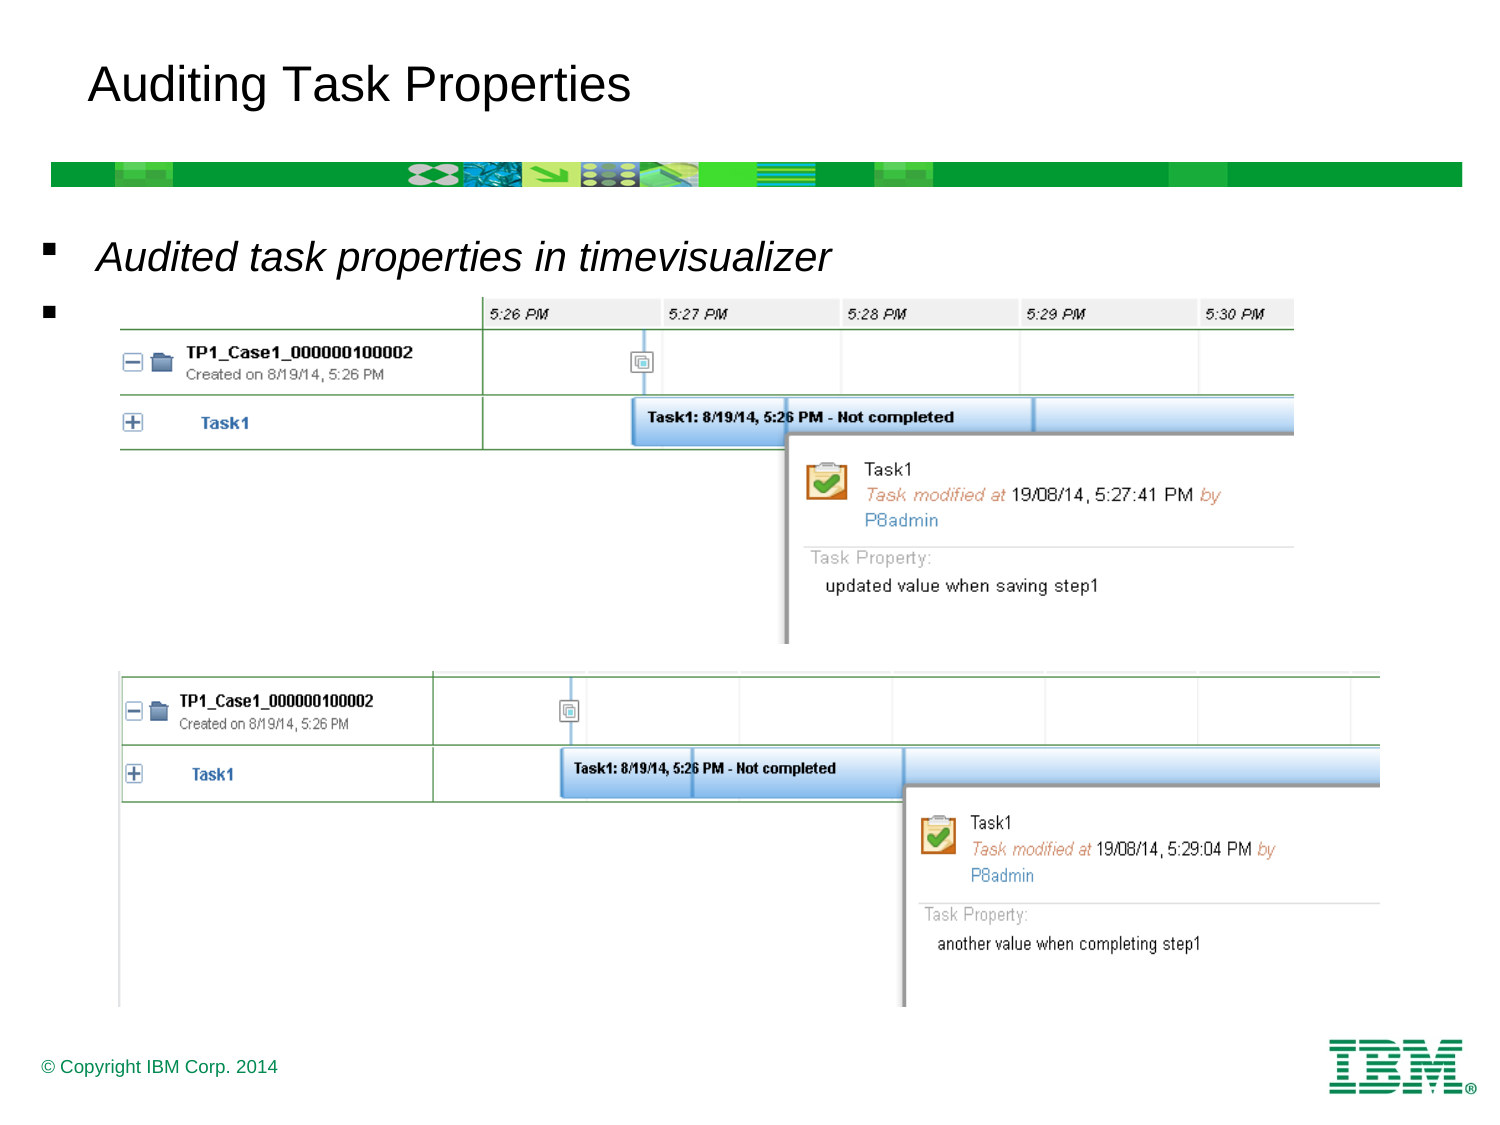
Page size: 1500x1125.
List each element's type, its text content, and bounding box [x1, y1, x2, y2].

picture [1327, 1037, 1479, 1096]
list Audited task properties in timevisualizer [24, 220, 1463, 1038]
picture [118, 671, 1380, 1007]
title Auditing Task Properties [72, 42, 1258, 119]
picture [50, 161, 1463, 189]
picture [120, 297, 1294, 644]
